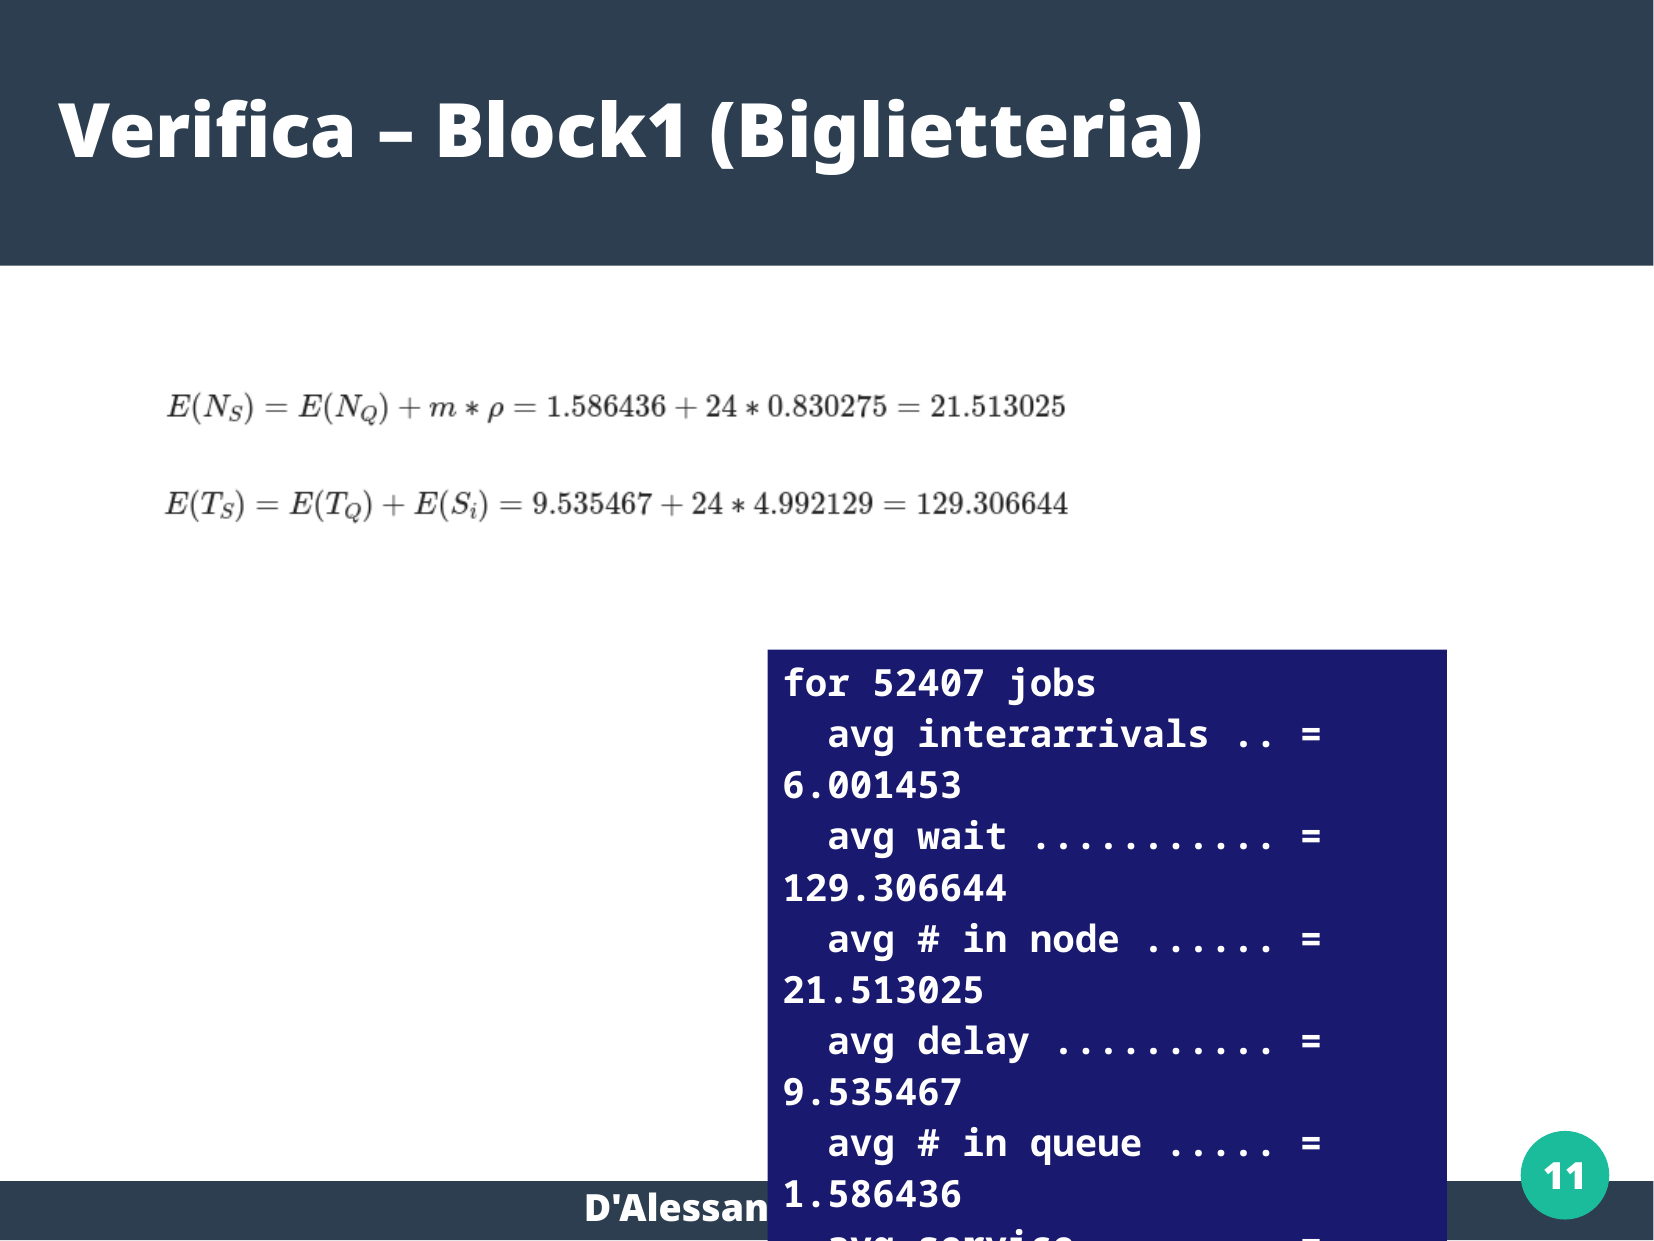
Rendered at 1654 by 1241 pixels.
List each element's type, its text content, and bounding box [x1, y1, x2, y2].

picture [147, 354, 1093, 555]
title Verifica – Block1 (Biglietteria) [59, 49, 1595, 207]
text_box for 52407 jobs avg interarrivals .. = 6.001453 avg wait ........... = 129.306644 avg # in node ...... = 21.513025 avg delay .......... = 9.535467 avg # in queue ..... = 1.586436 avg service ........ = 4.992129 avg utilization .... = 0.830275 [767, 649, 1447, 1004]
